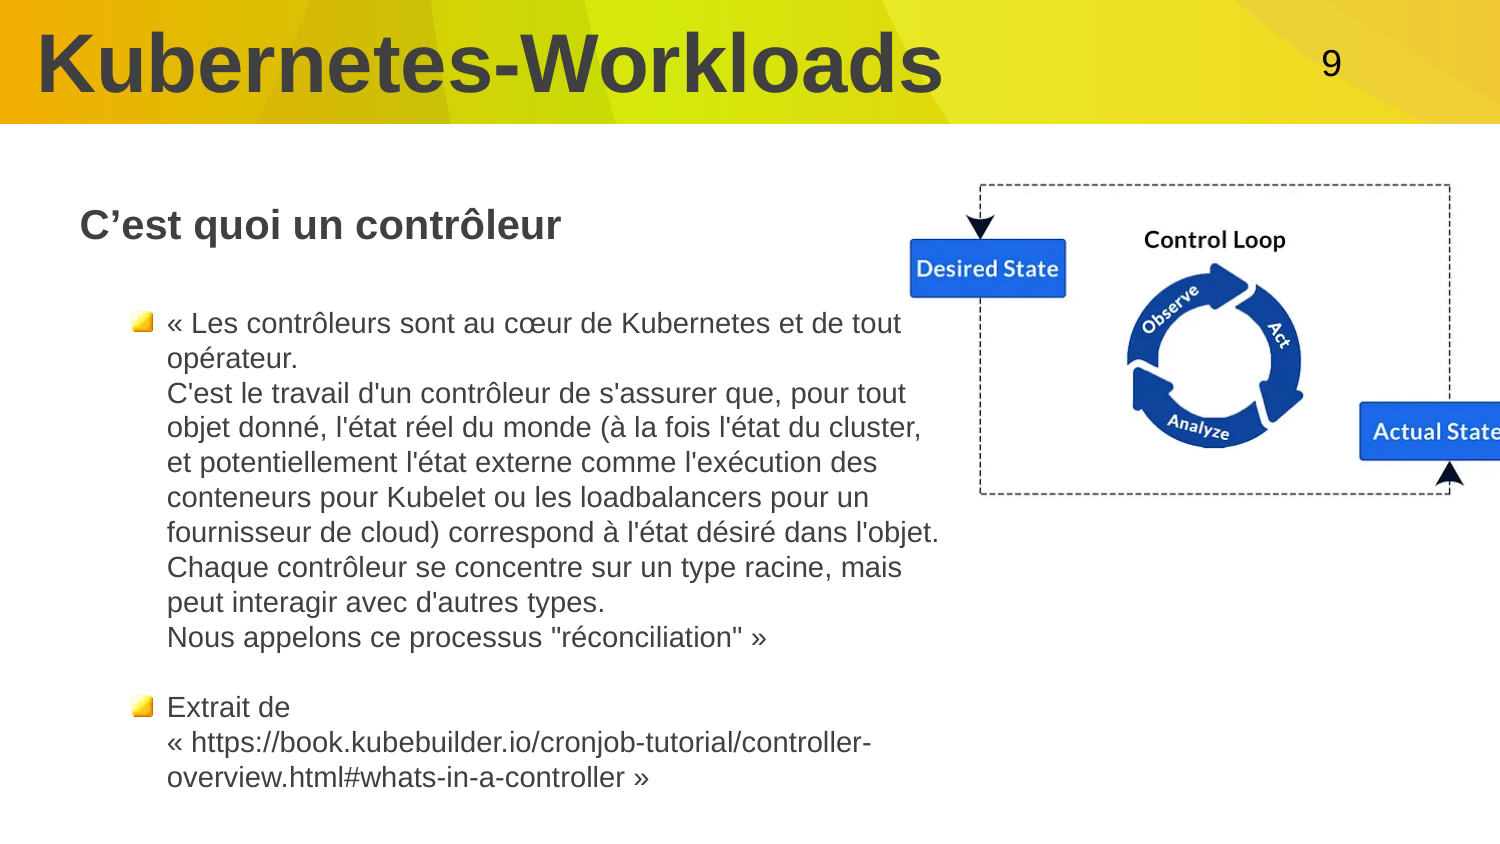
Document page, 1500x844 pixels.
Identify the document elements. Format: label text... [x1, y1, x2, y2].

picture [0, 106, 1500, 844]
text_box Kubernetes-Workloads [0, 0, 1498, 130]
text_box C’est quoi un contrôleur [64, 185, 1459, 261]
text_box <numéro> [1306, 35, 1500, 106]
text_box « Les contrôleurs sont au cœur de Kubernetes et de tout opérateur. C'est le travail d'un contrôleur de s'assurer que, pour tout objet donné, l'état réel du monde (à la fois l'état du cluster, et potentiellement l'état externe comme l'exécution des conteneurs pour Kubelet ou les loadbalancers pour un fournisseur de cloud) correspond à l'état désiré dans l'objet. Chaque contrôleur se concentre sur un type racine, mais peut interagir avec d'autres types. Nous appelons ce processus "réconciliation" » Extrait de « https://book.kubebuilder.io/cronjob-tutorial/controller-overview.html#whats-in-a-controller » [66, 296, 969, 733]
